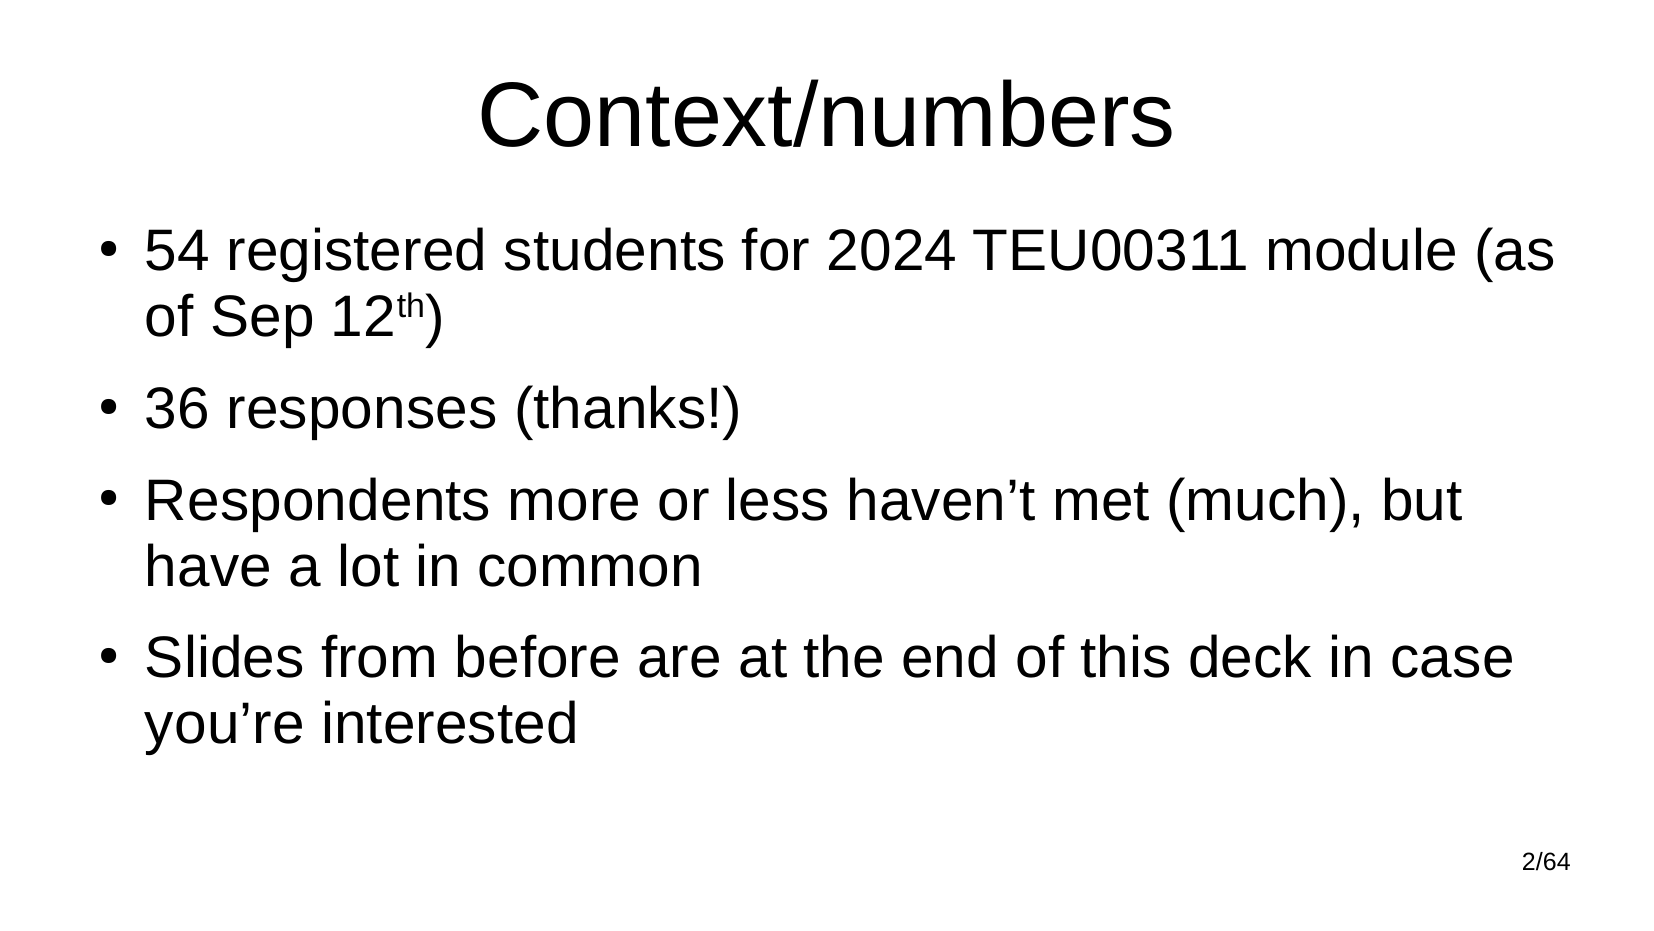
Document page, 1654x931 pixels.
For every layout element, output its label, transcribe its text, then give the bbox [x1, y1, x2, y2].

list 54 registered students for 2024 TEU00311 module (as of Sep 12th) 36 responses (thanks!) Respondents more or less haven’t met (much), but have a lot in common Slides from before are at the end of this deck in case you’re interested [82, 217, 1571, 758]
title Context/numbers [82, 37, 1571, 193]
